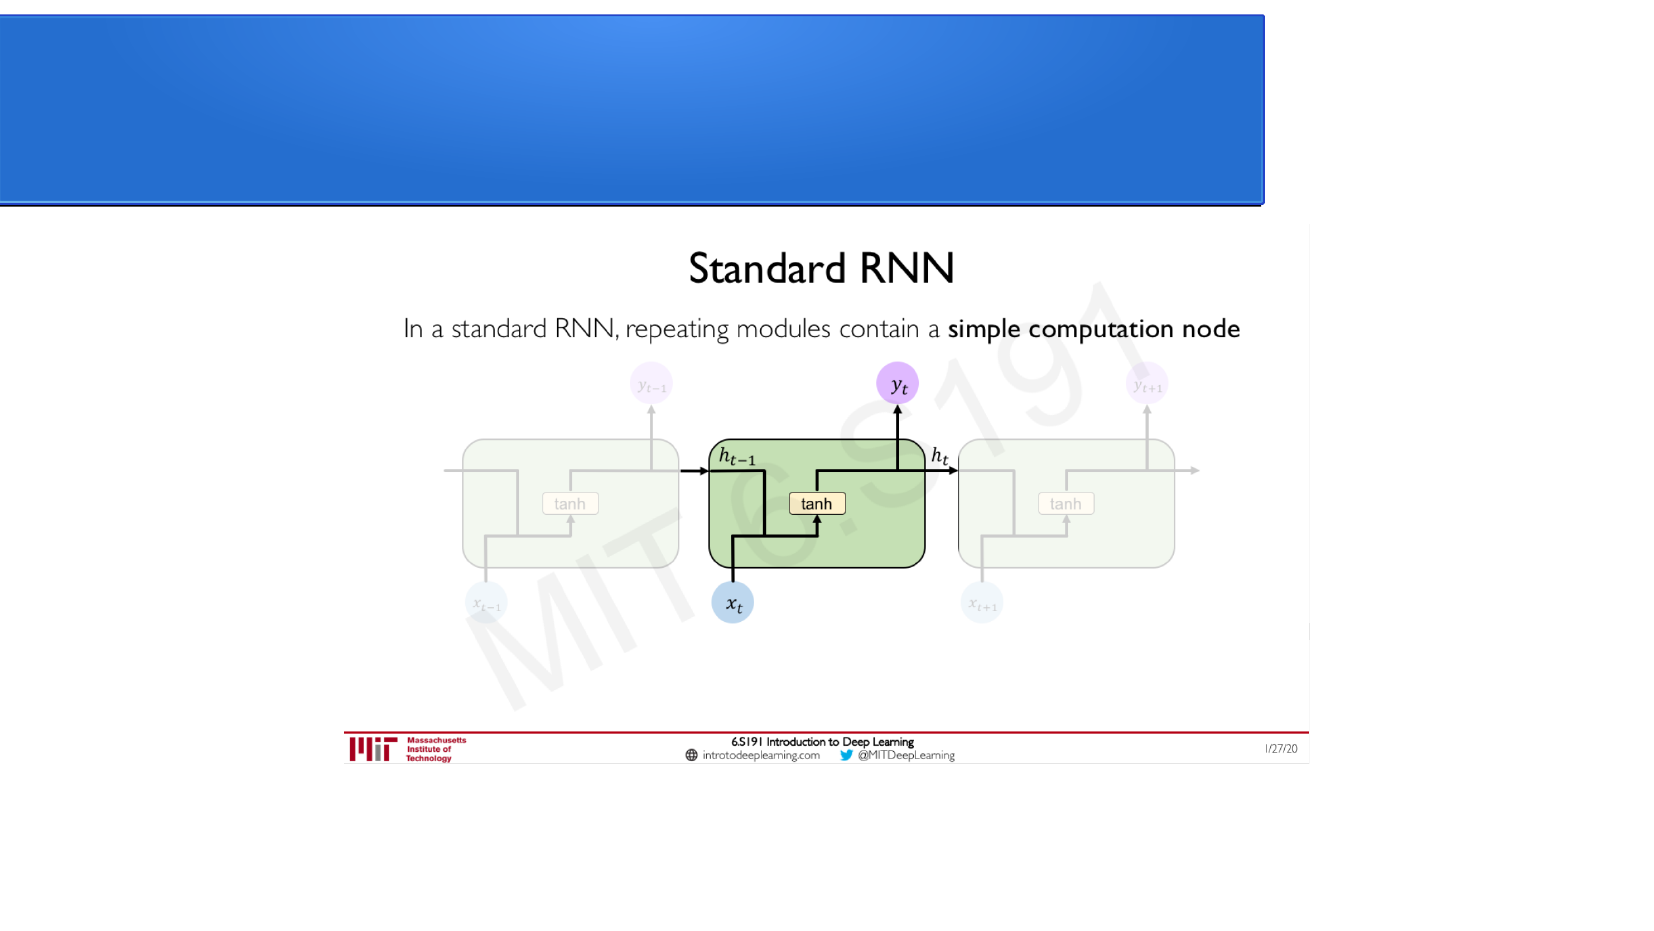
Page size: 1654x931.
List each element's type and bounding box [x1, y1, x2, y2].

picture [344, 224, 1310, 764]
